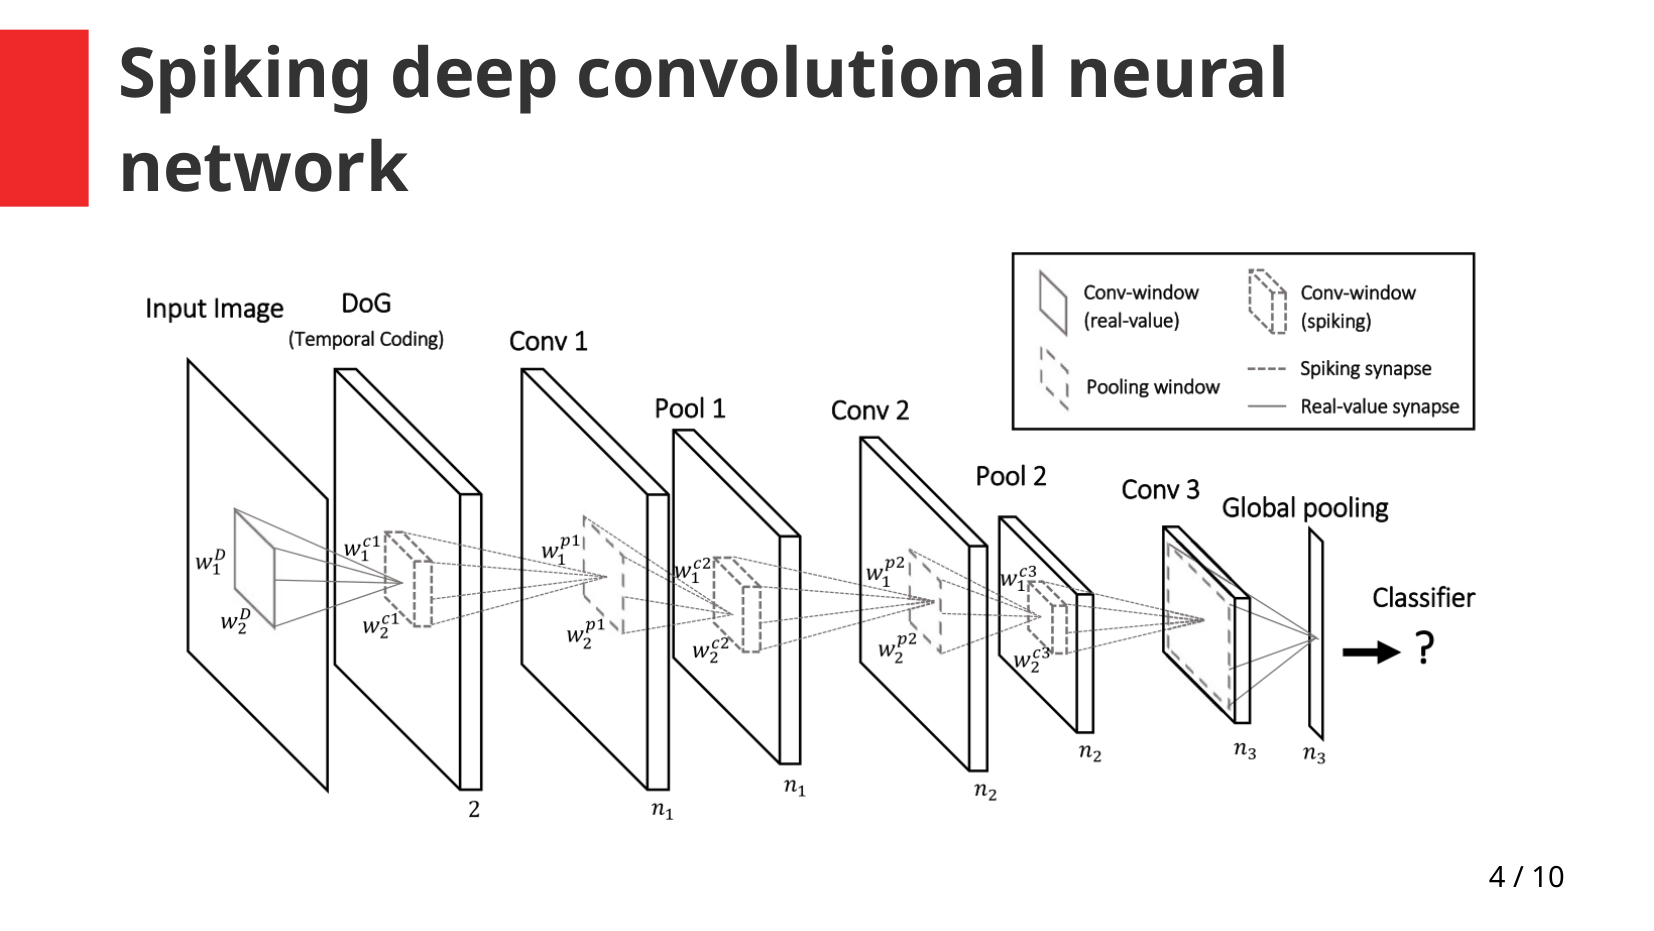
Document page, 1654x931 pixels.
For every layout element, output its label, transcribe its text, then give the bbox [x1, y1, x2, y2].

picture [118, 236, 1512, 833]
title Spiking deep convolutional neural network [118, 29, 1595, 207]
